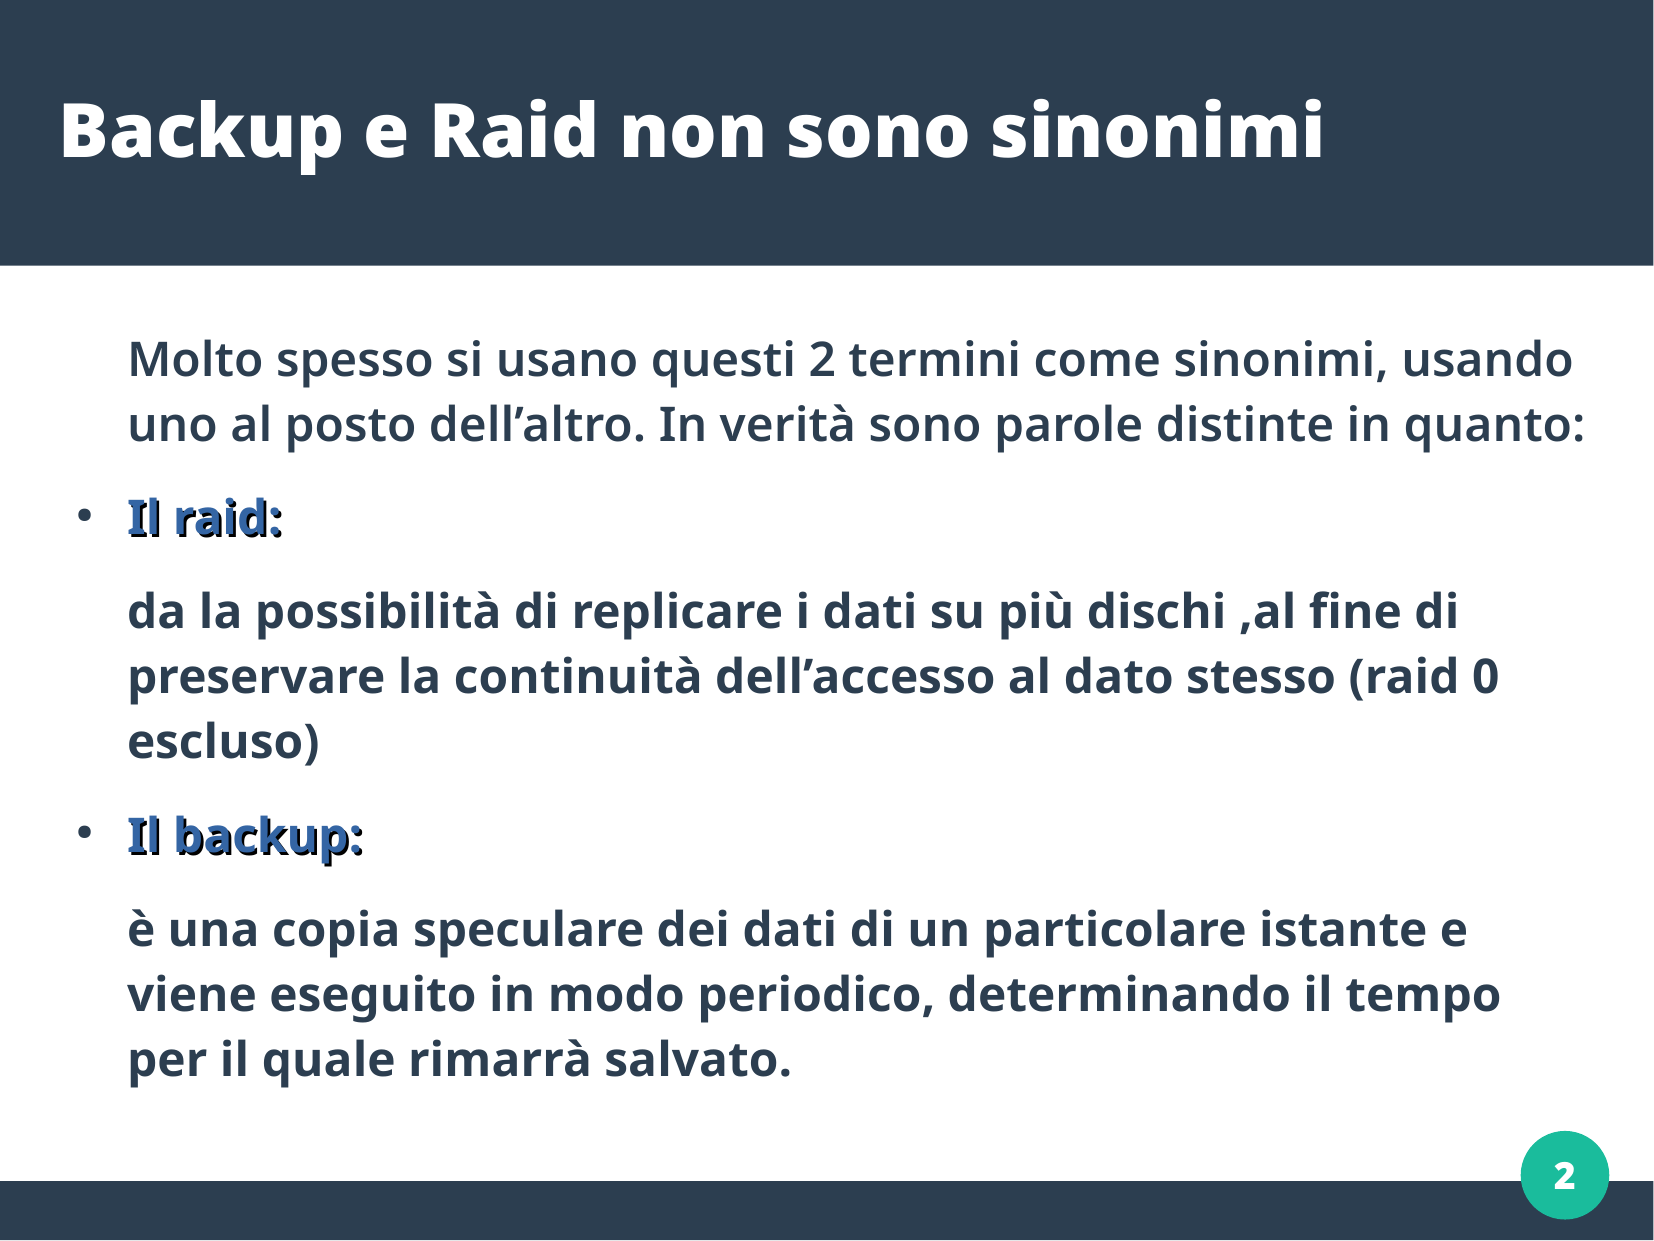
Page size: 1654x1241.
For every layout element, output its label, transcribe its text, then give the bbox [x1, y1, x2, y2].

title Backup e Raid non sono sinonimi [59, 49, 1595, 207]
list Molto spesso si usano questi 2 termini come sinonimi, usando uno al posto dell’altro. In verità sono parole distinte in quanto: Il raid: da la possibilità di replicare i dati su più dischi ,al fine di preservare la continuità dell’accesso al dato stesso (raid 0 escluso) Il backup: è una copia speculare dei dati di un particolare istante e viene eseguito in modo periodico, determinando il tempo per il quale rimarrà salvato. [59, 324, 1595, 1152]
